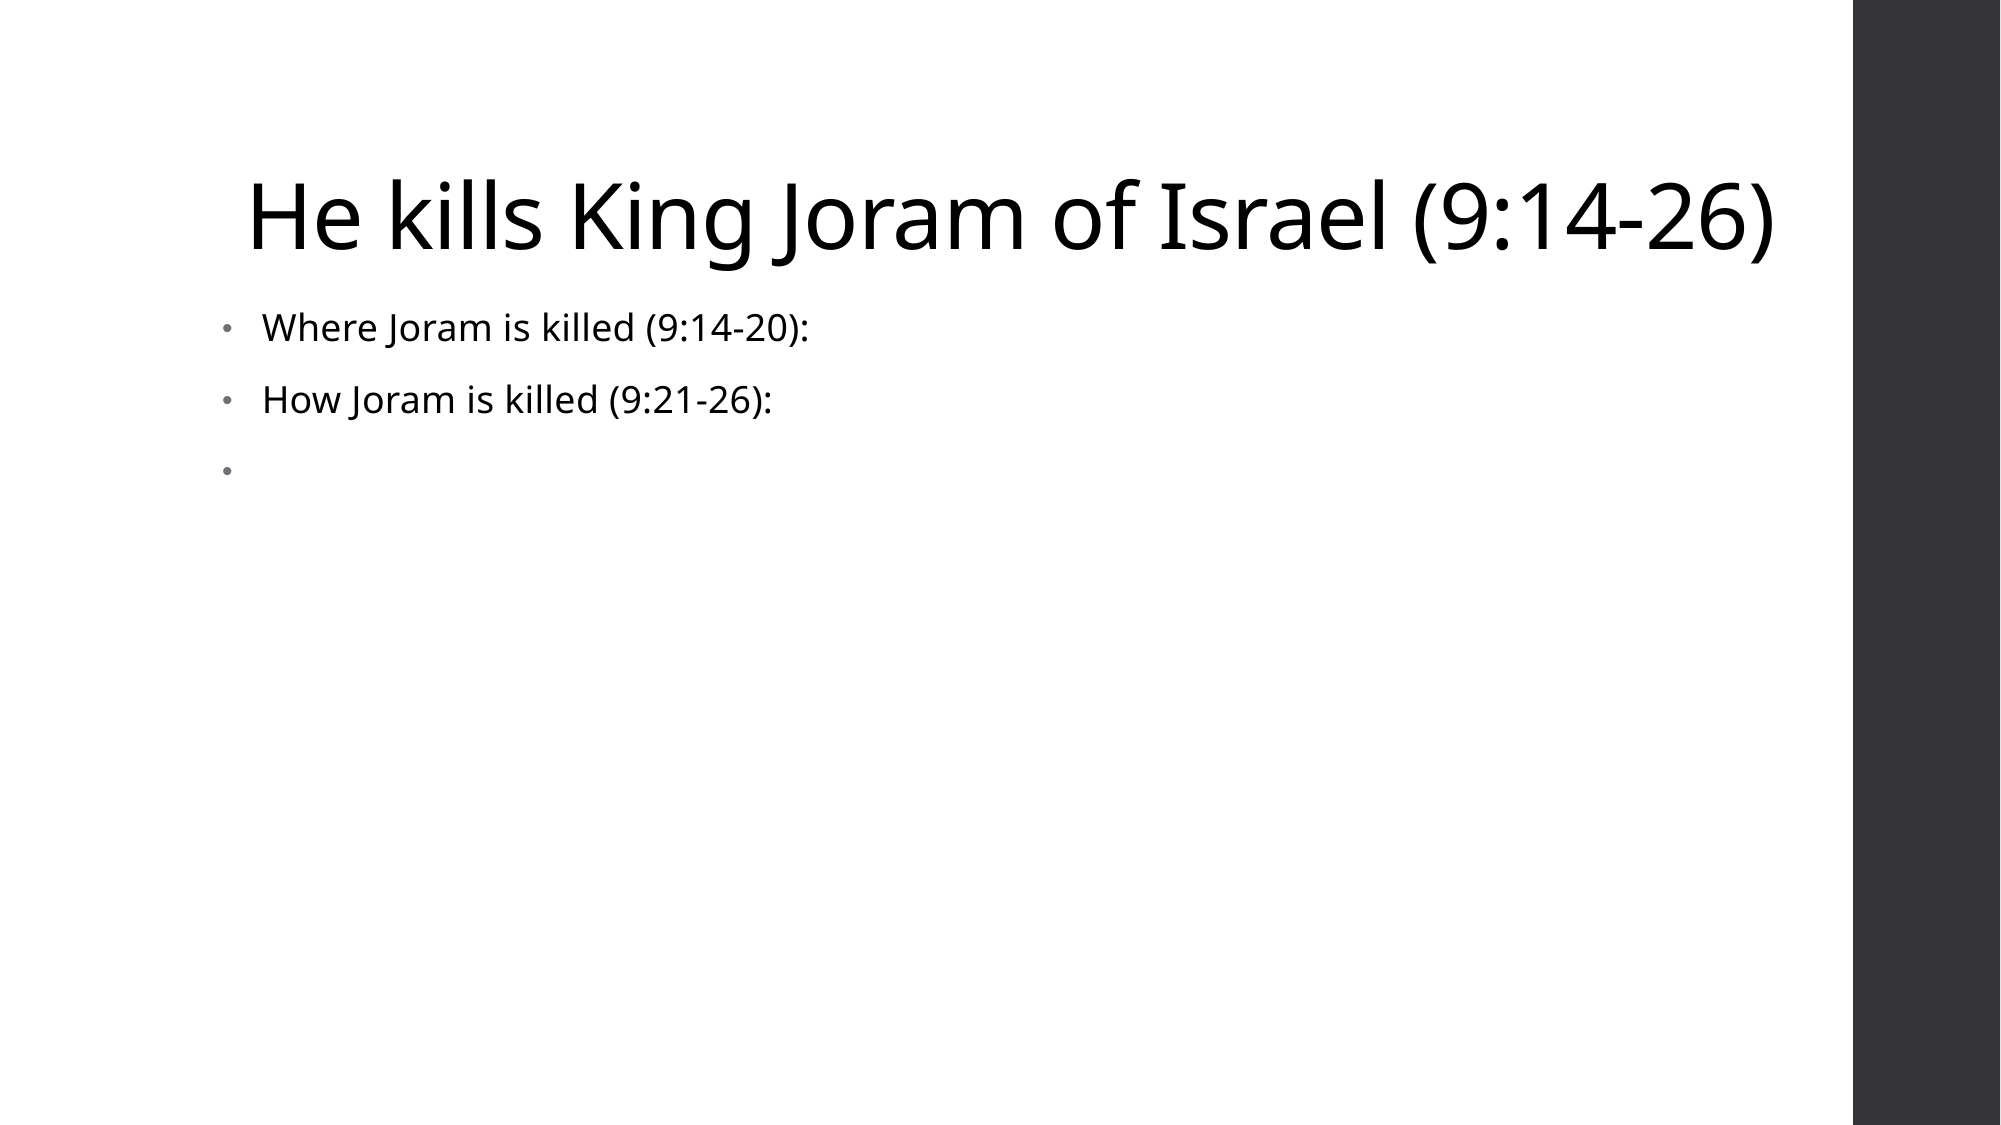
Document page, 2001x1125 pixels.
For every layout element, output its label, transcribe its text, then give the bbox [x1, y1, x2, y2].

list Where Joram is killed (9:14-20): How Joram is killed (9:21-26): [206, 299, 1617, 1014]
title He kills King Joram of Israel (9:14-26) [206, 60, 1797, 278]
